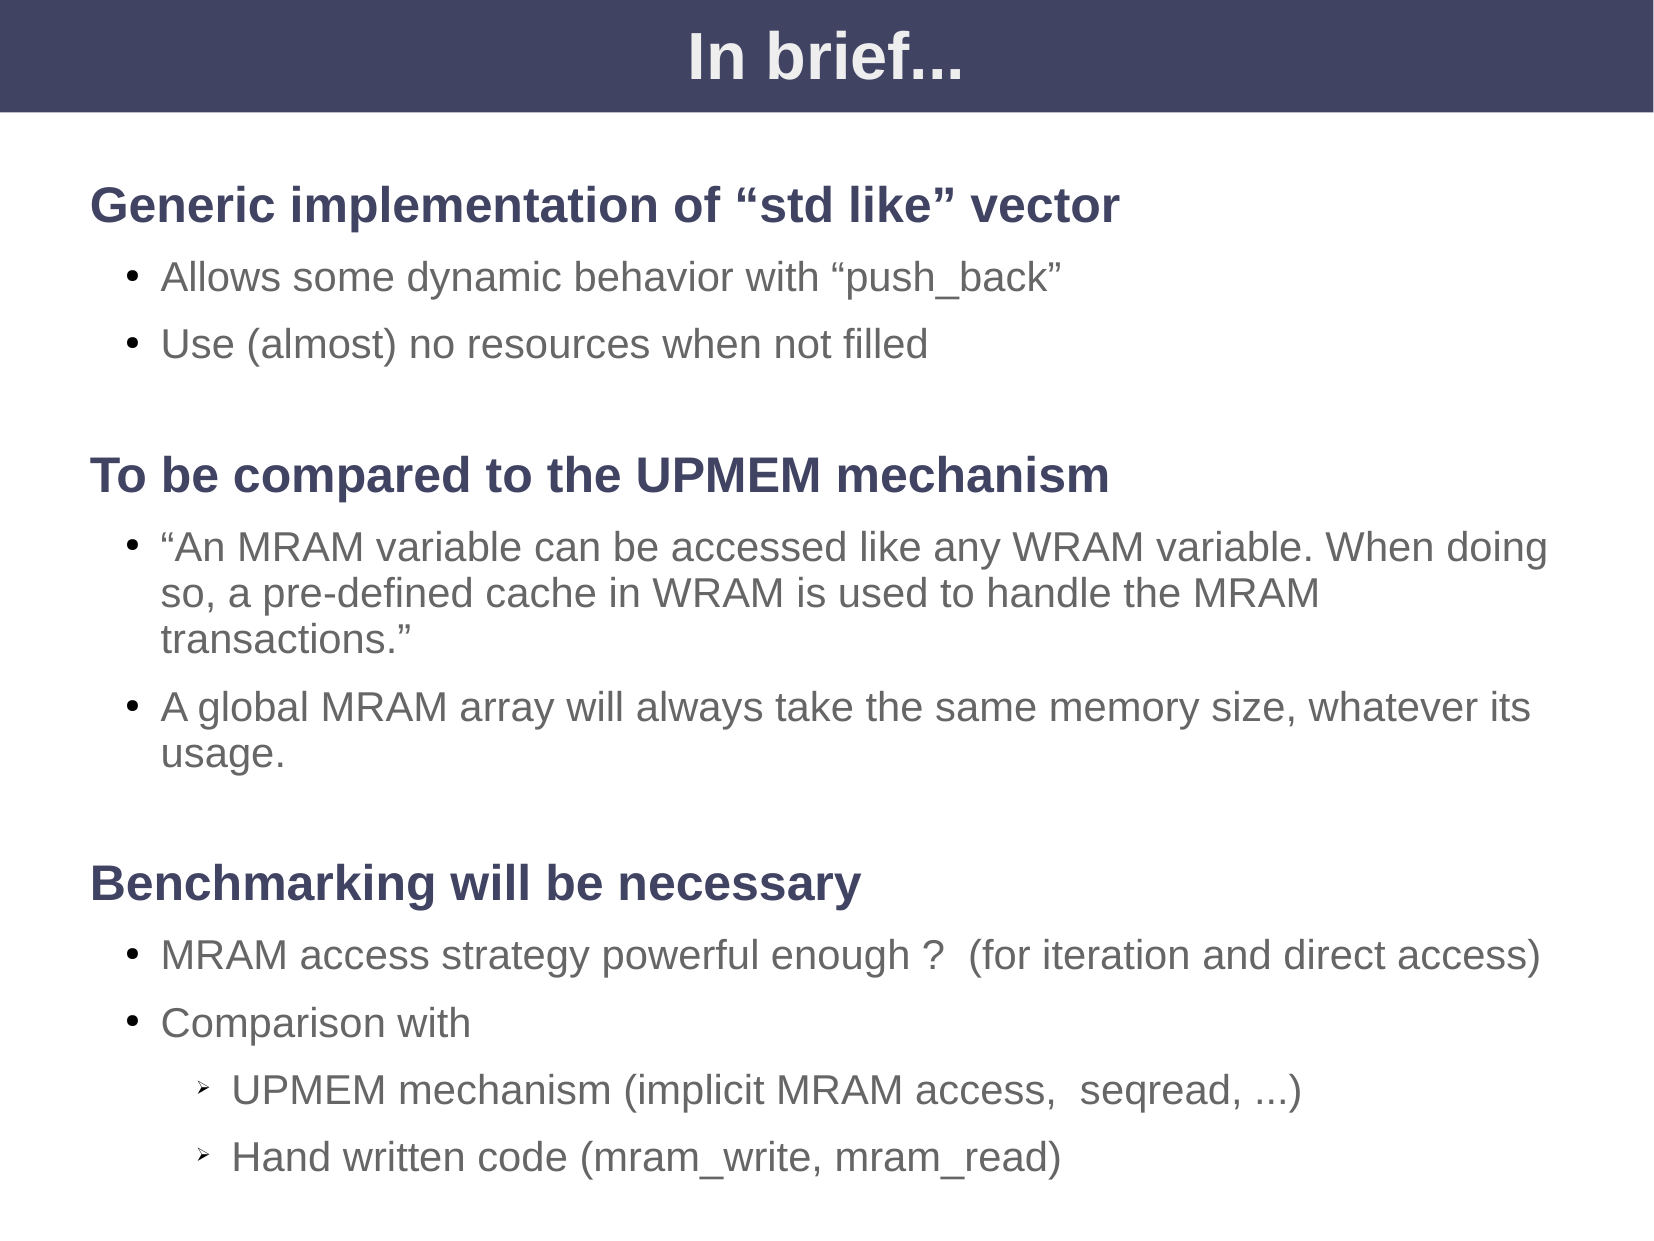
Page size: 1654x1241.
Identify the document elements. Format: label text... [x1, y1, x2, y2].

text_box Generic implementation of “std like” vector Allows some dynamic behavior with “push_back” Use (almost) no resources when not filled To be compared to the UPMEM mechanism “An MRAM variable can be accessed like any WRAM variable. When doing so, a pre-defined cache in WRAM is used to handle the MRAM transactions.” A global MRAM array will always take the same memory size, whatever its usage. Benchmarking will be necessary MRAM access strategy powerful enough ? (for iteration and direct access) Comparison with UPMEM mechanism (implicit MRAM access, seqread, ...) Hand written code (mram_write, mram_read) [75, 170, 1576, 1188]
text_box In brief... [0, 0, 1654, 113]
